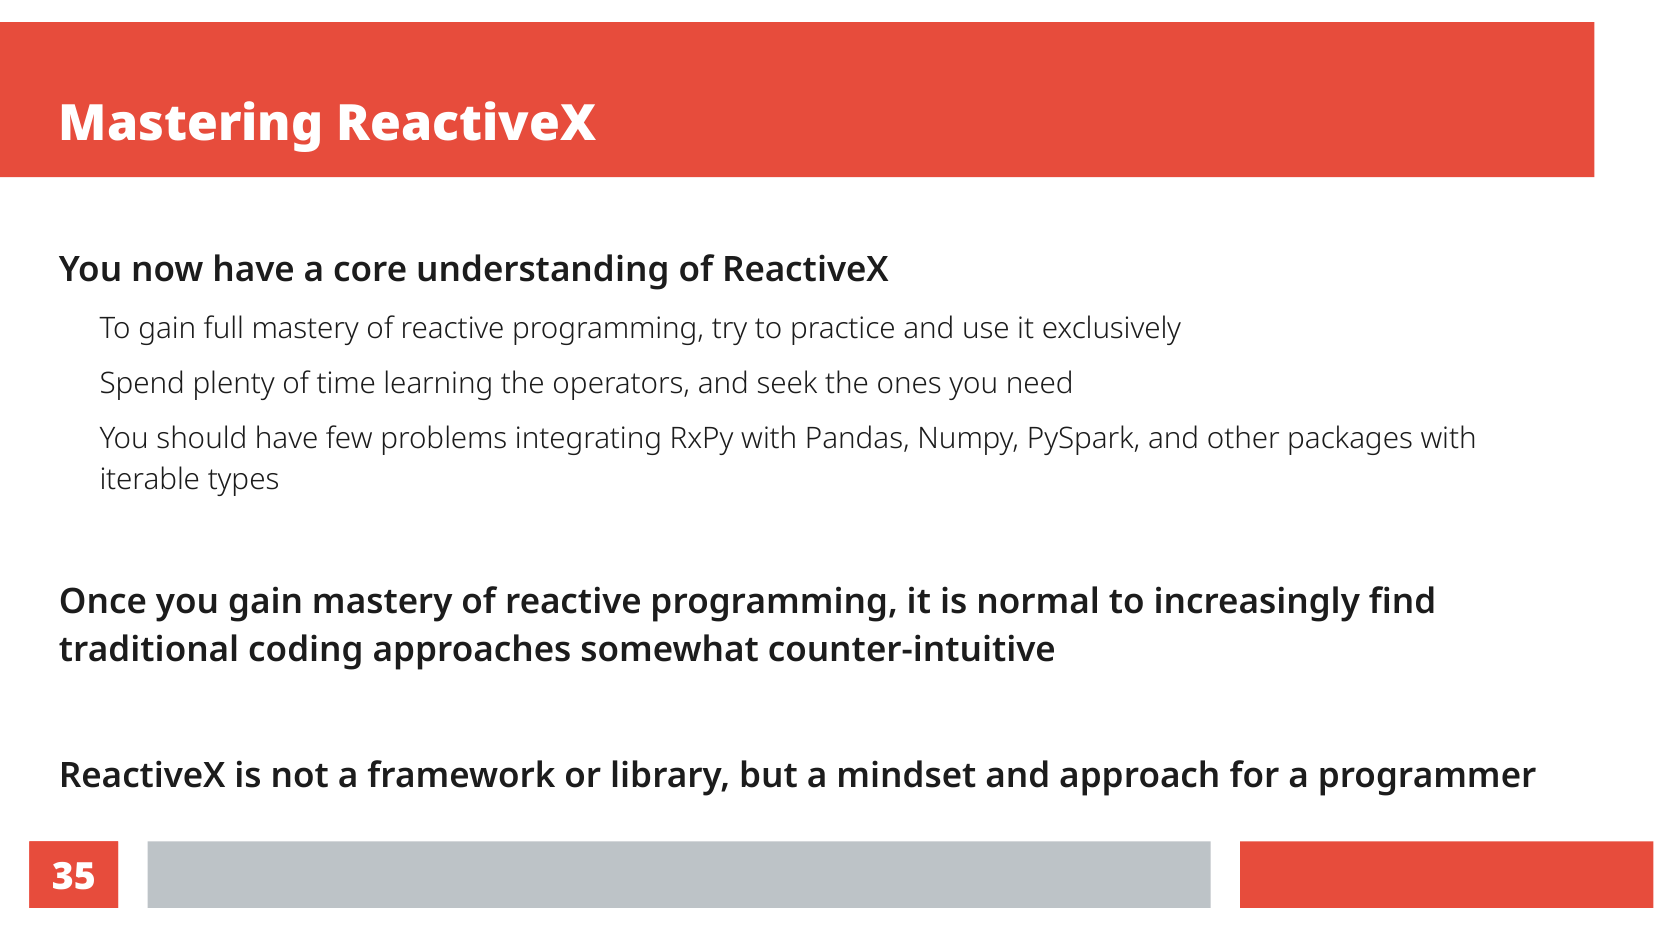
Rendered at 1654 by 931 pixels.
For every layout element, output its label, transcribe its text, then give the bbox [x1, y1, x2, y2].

list You now have a core understanding of ReactiveX To gain full mastery of reactive programming, try to practice and use it exclusively Spend plenty of time learning the operators, and seek the ones you need You should have few problems integrating RxPy with Pandas, Numpy, PySpark, and other packages with iterable types Once you gain mastery of reactive programming, it is normal to increasingly find traditional coding approaches somewhat counter-intuitive ReactiveX is not a framework or library, but a mindset and approach for a programmer [58, 243, 1565, 820]
title Mastering ReactiveX [58, 44, 1595, 155]
